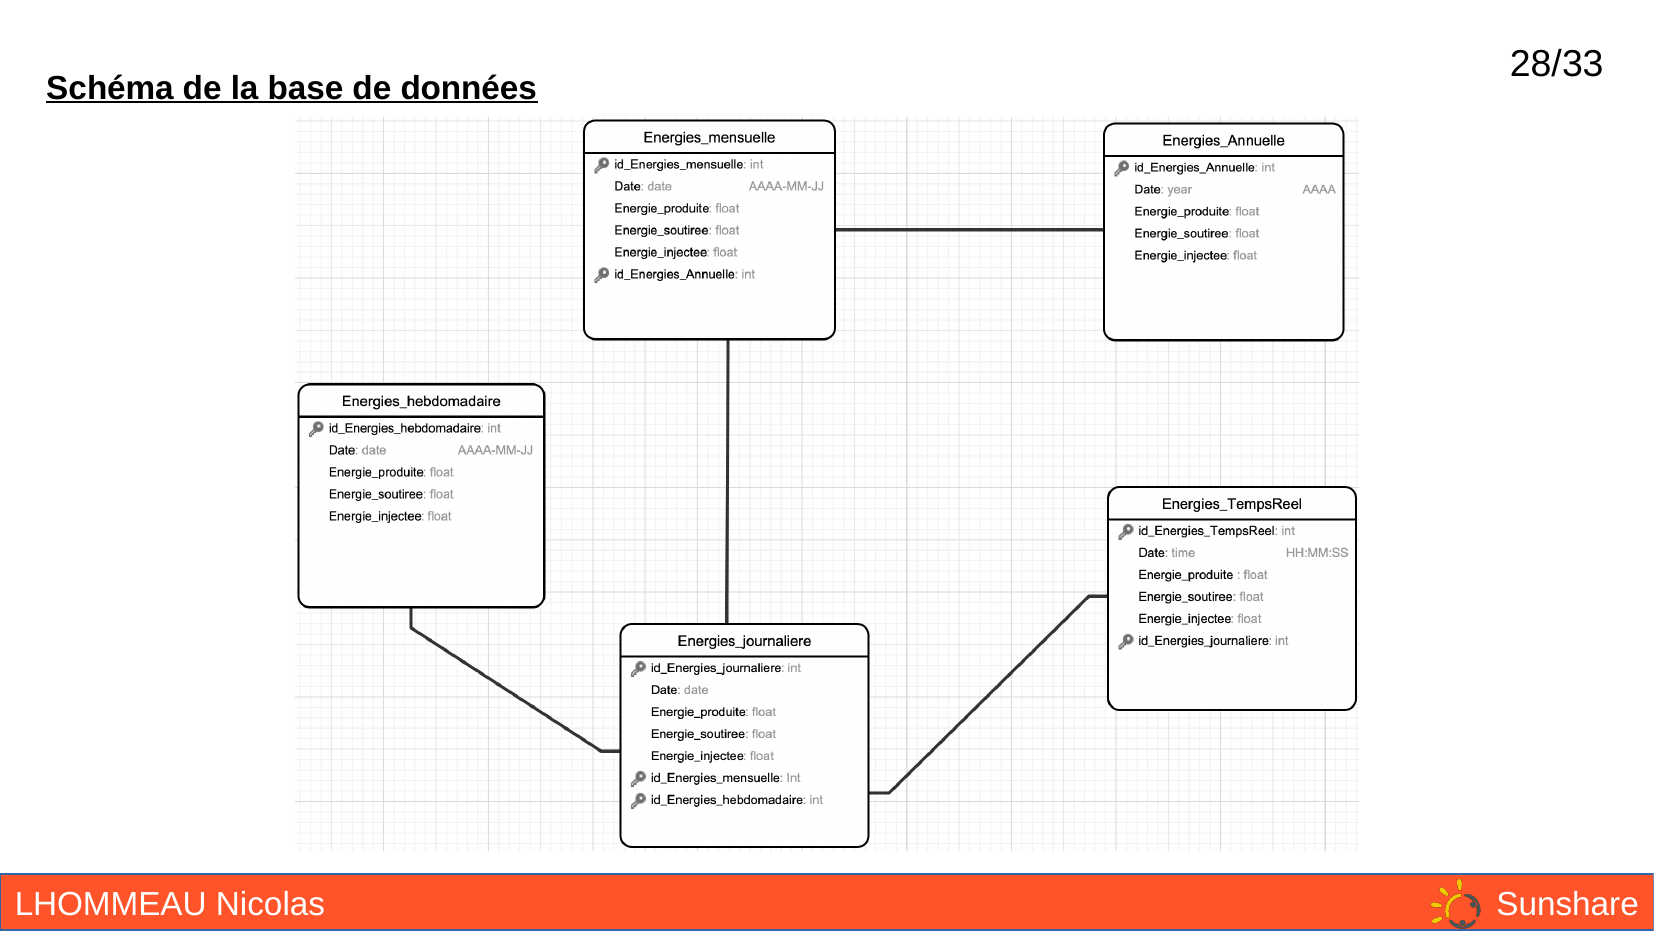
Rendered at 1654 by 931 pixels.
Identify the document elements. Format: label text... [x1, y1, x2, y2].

picture [1429, 877, 1483, 931]
text_box Schéma de la base de données [31, 58, 918, 148]
picture [295, 117, 1359, 851]
